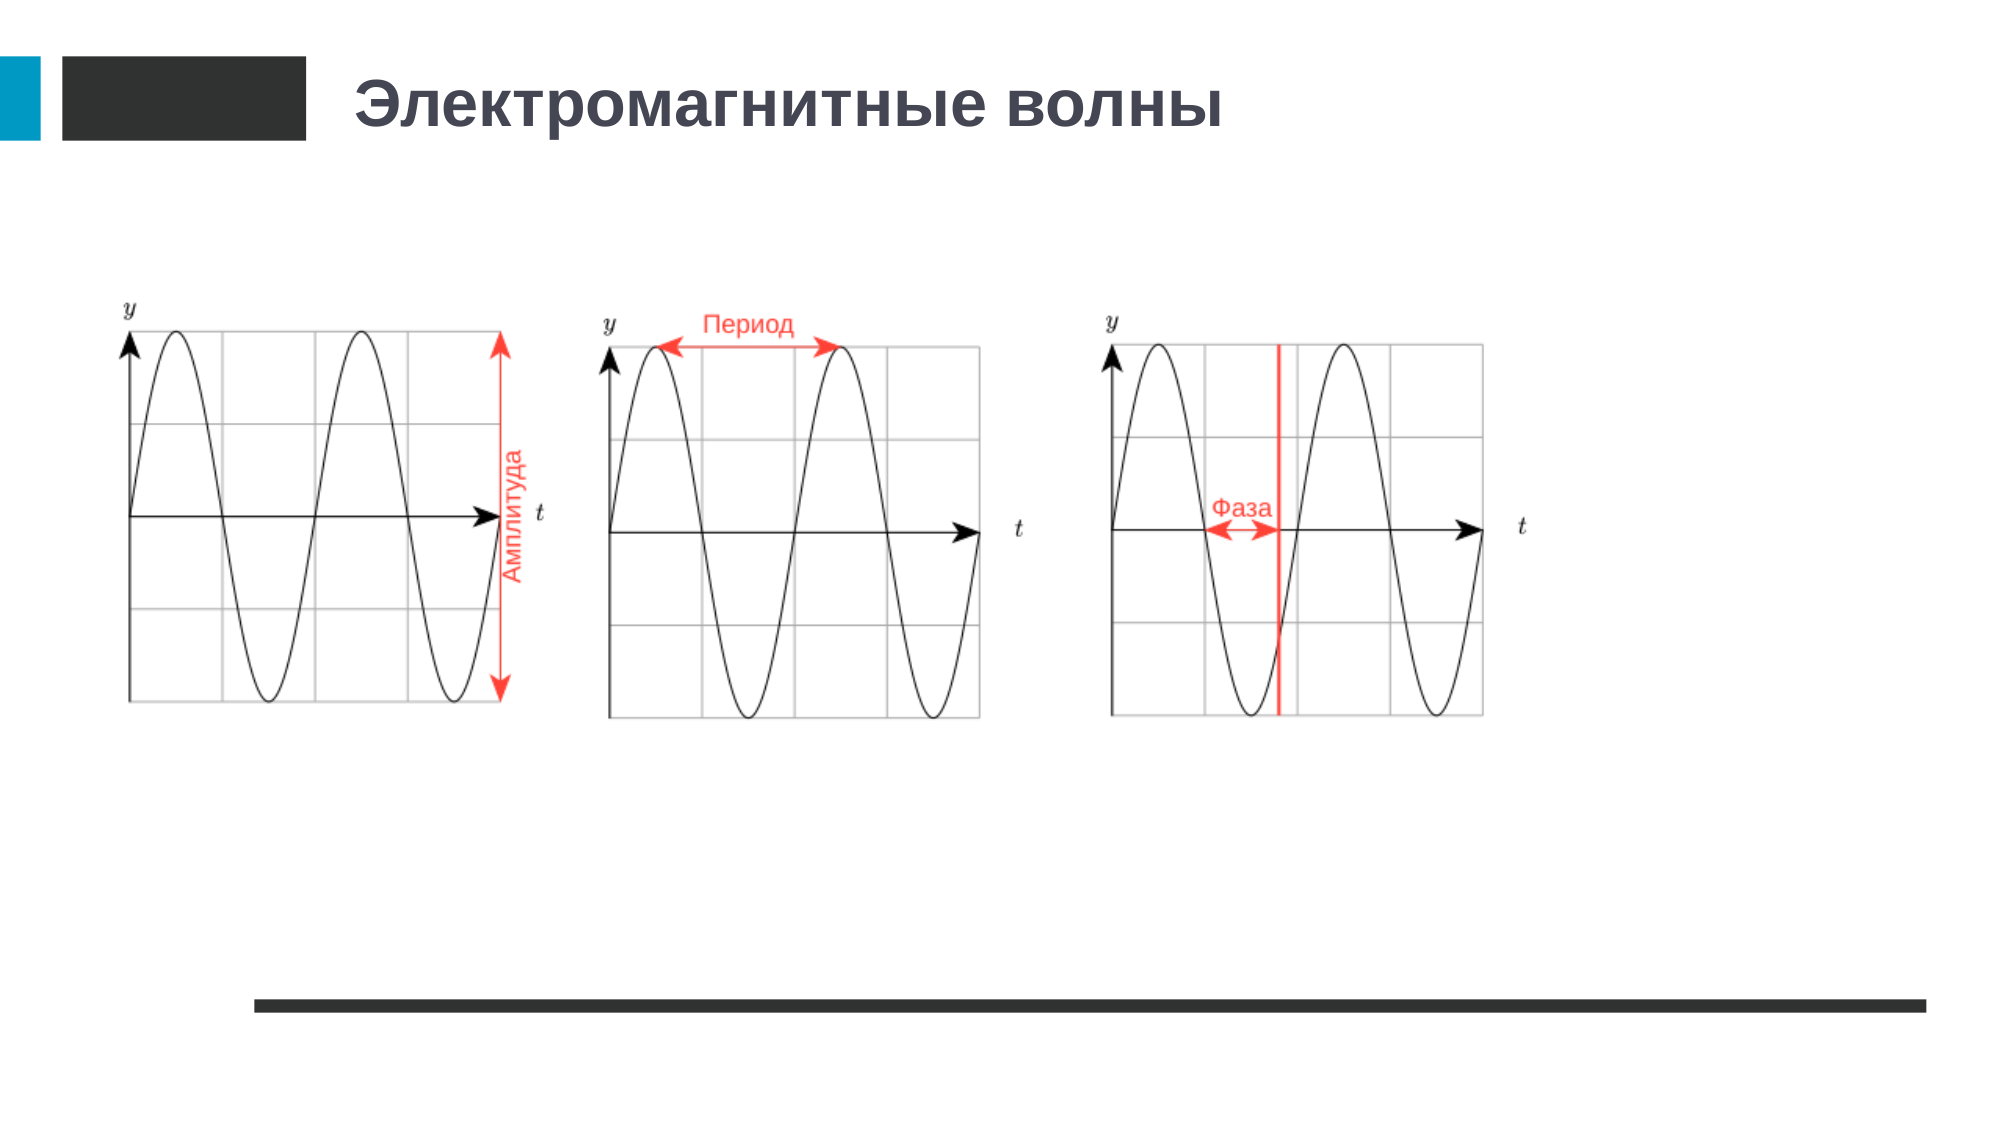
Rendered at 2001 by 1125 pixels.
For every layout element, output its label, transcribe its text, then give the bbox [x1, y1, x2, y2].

text_box [0, 56, 41, 141]
text_box [62, 56, 307, 141]
picture [1061, 302, 1542, 727]
text_box Электромагнитные волны [340, 52, 1240, 148]
text_box [254, 999, 1927, 1013]
picture [88, 289, 1048, 733]
